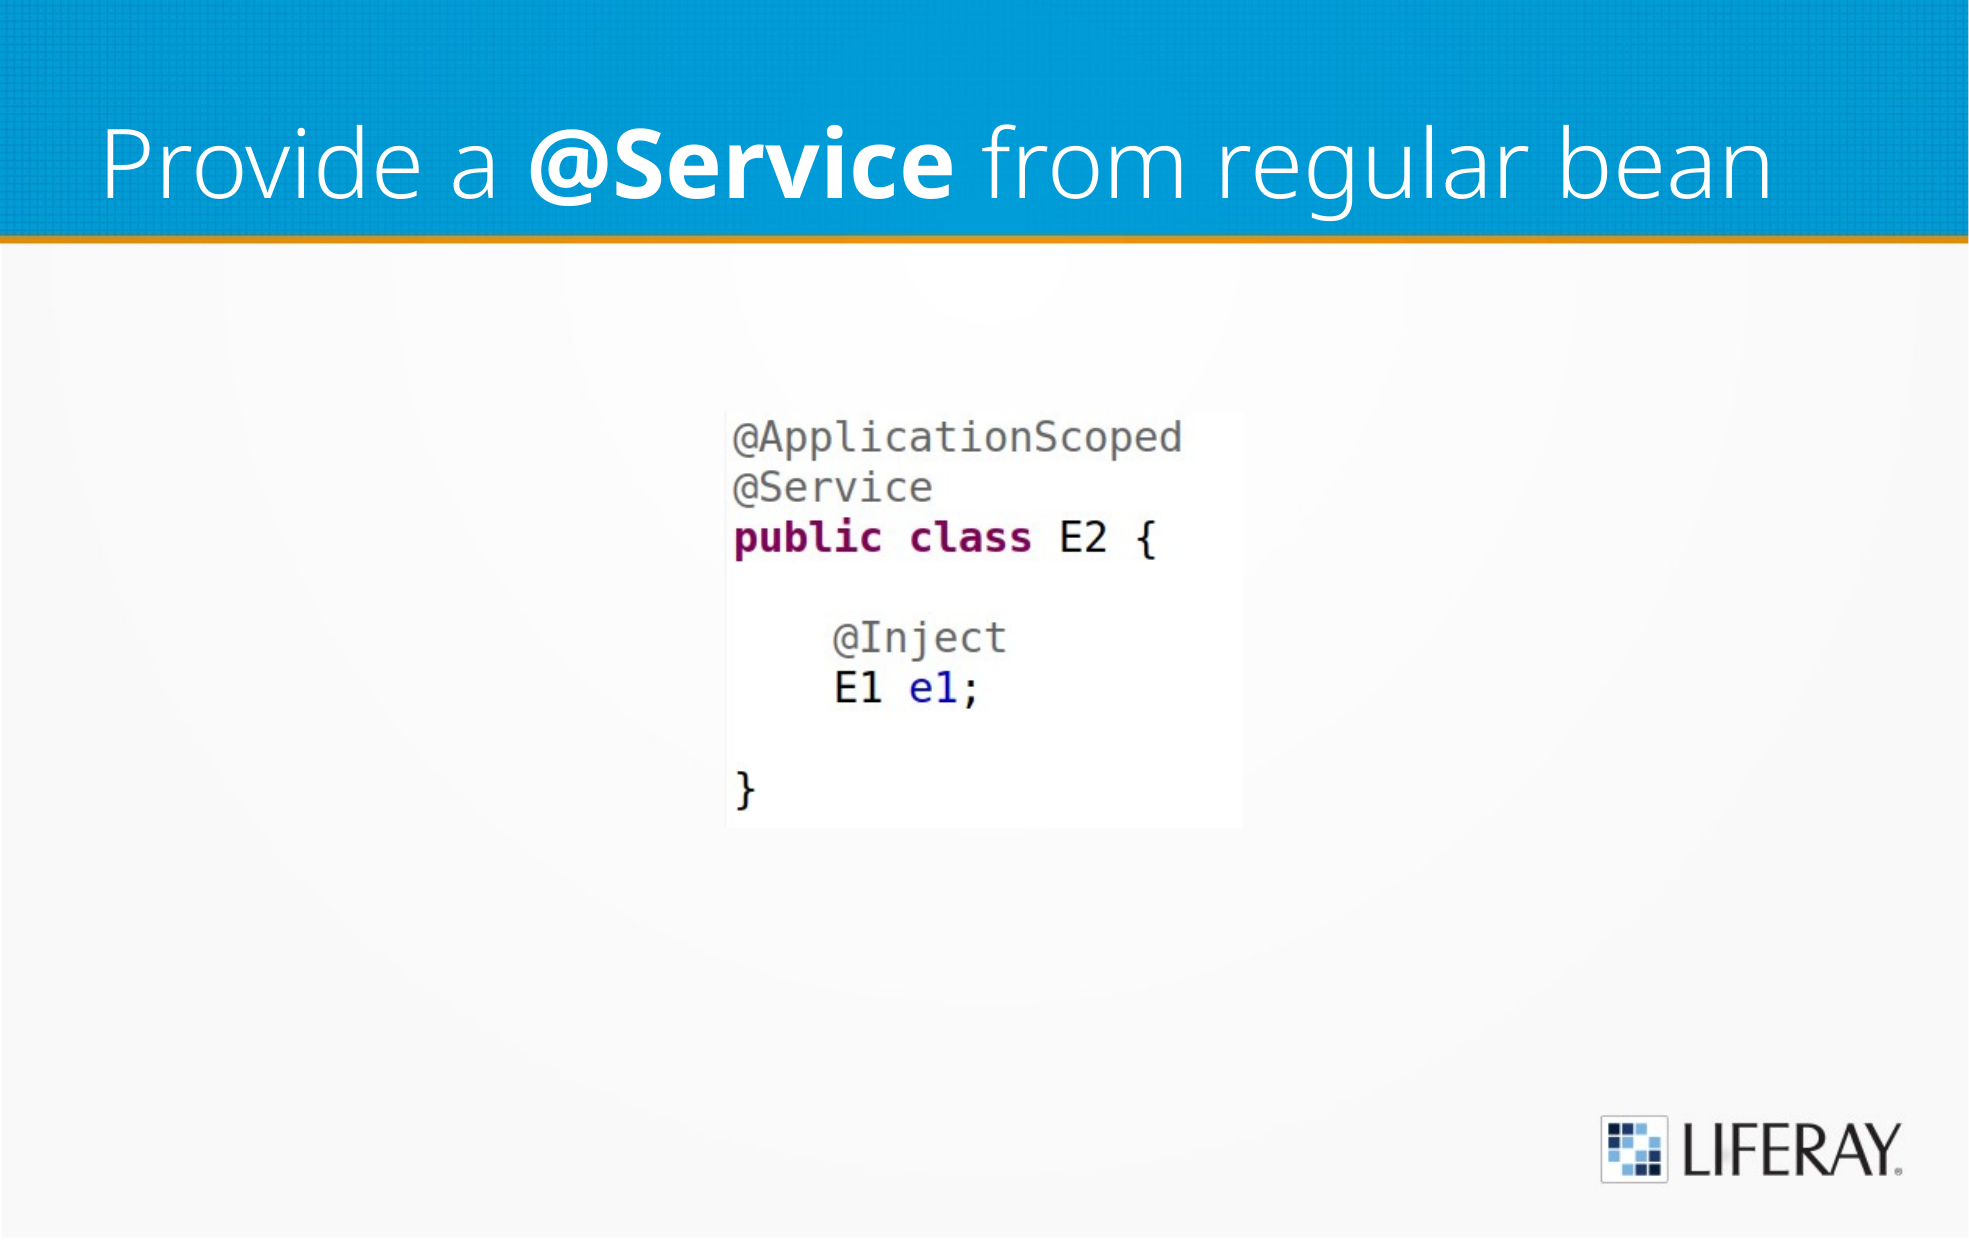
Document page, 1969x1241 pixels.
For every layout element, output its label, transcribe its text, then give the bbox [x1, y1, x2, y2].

title Provide a @Service from regular bean [98, 19, 1870, 227]
picture [0, 233, 1969, 1241]
